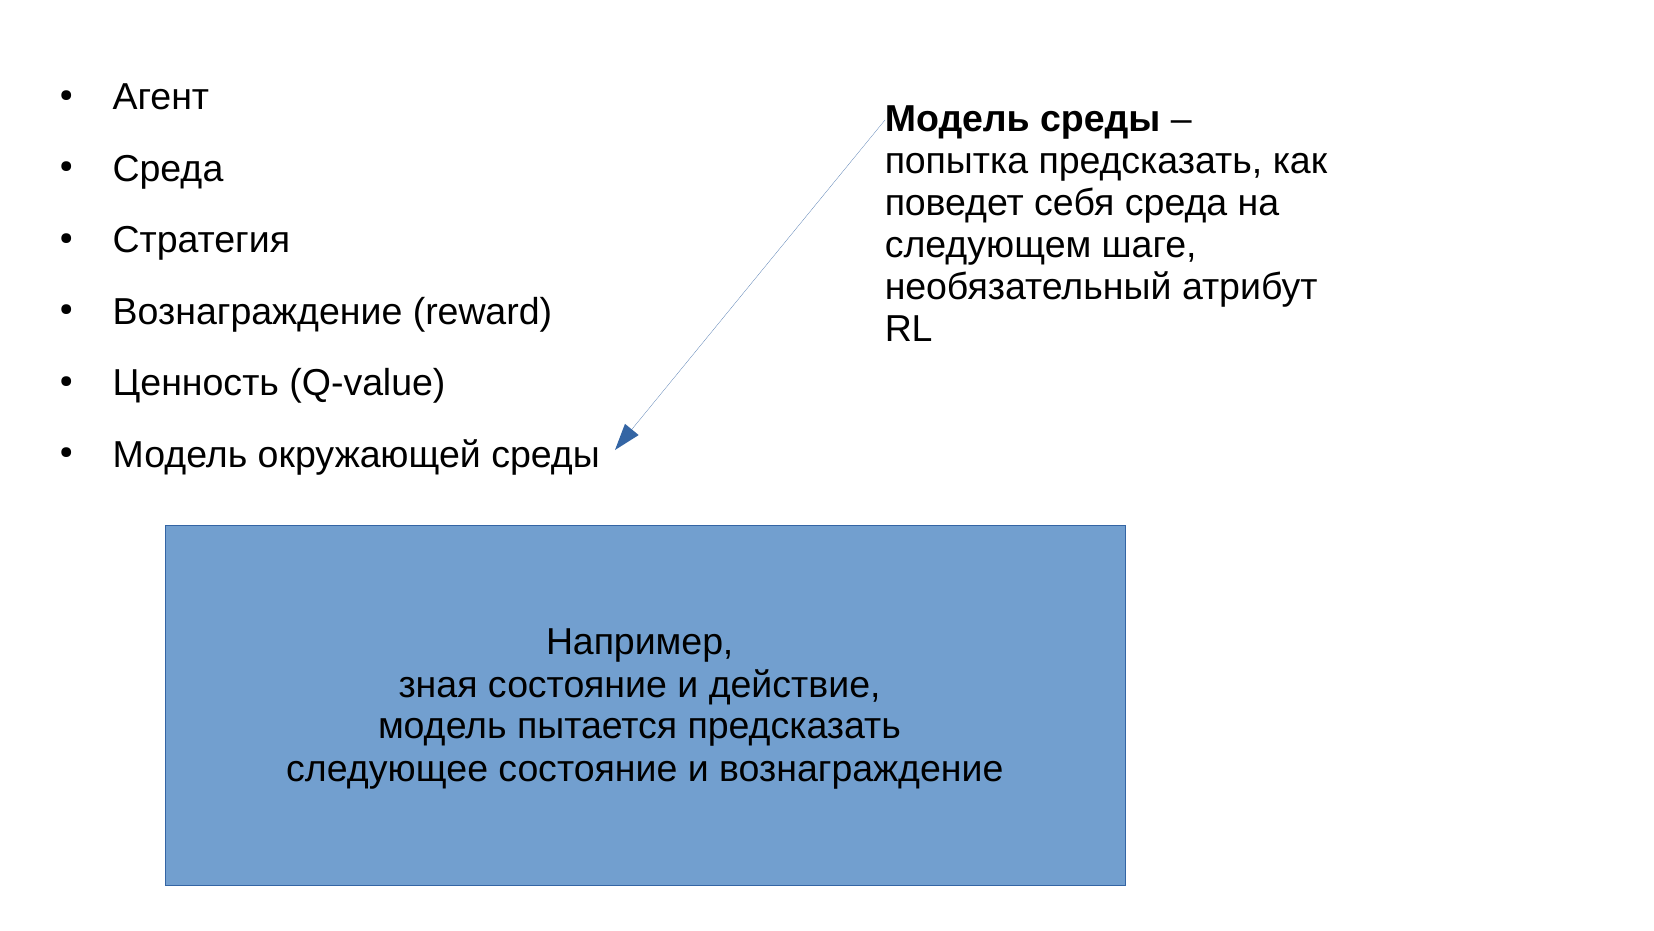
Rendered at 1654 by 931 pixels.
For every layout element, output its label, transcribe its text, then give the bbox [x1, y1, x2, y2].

text_box Модель среды – попытка предсказать, как поведет себя среда на следующем шаге, необязательный атрибут RL [870, 90, 1350, 357]
text_box Например, зная состояние и действие, модель пытается предсказать следующее состояние и вознаграждение [165, 525, 1126, 886]
list Агент Среда Стратегия Вознаграждение (reward) Ценность (Q-value) Модель окружающей среды [41, 75, 631, 511]
